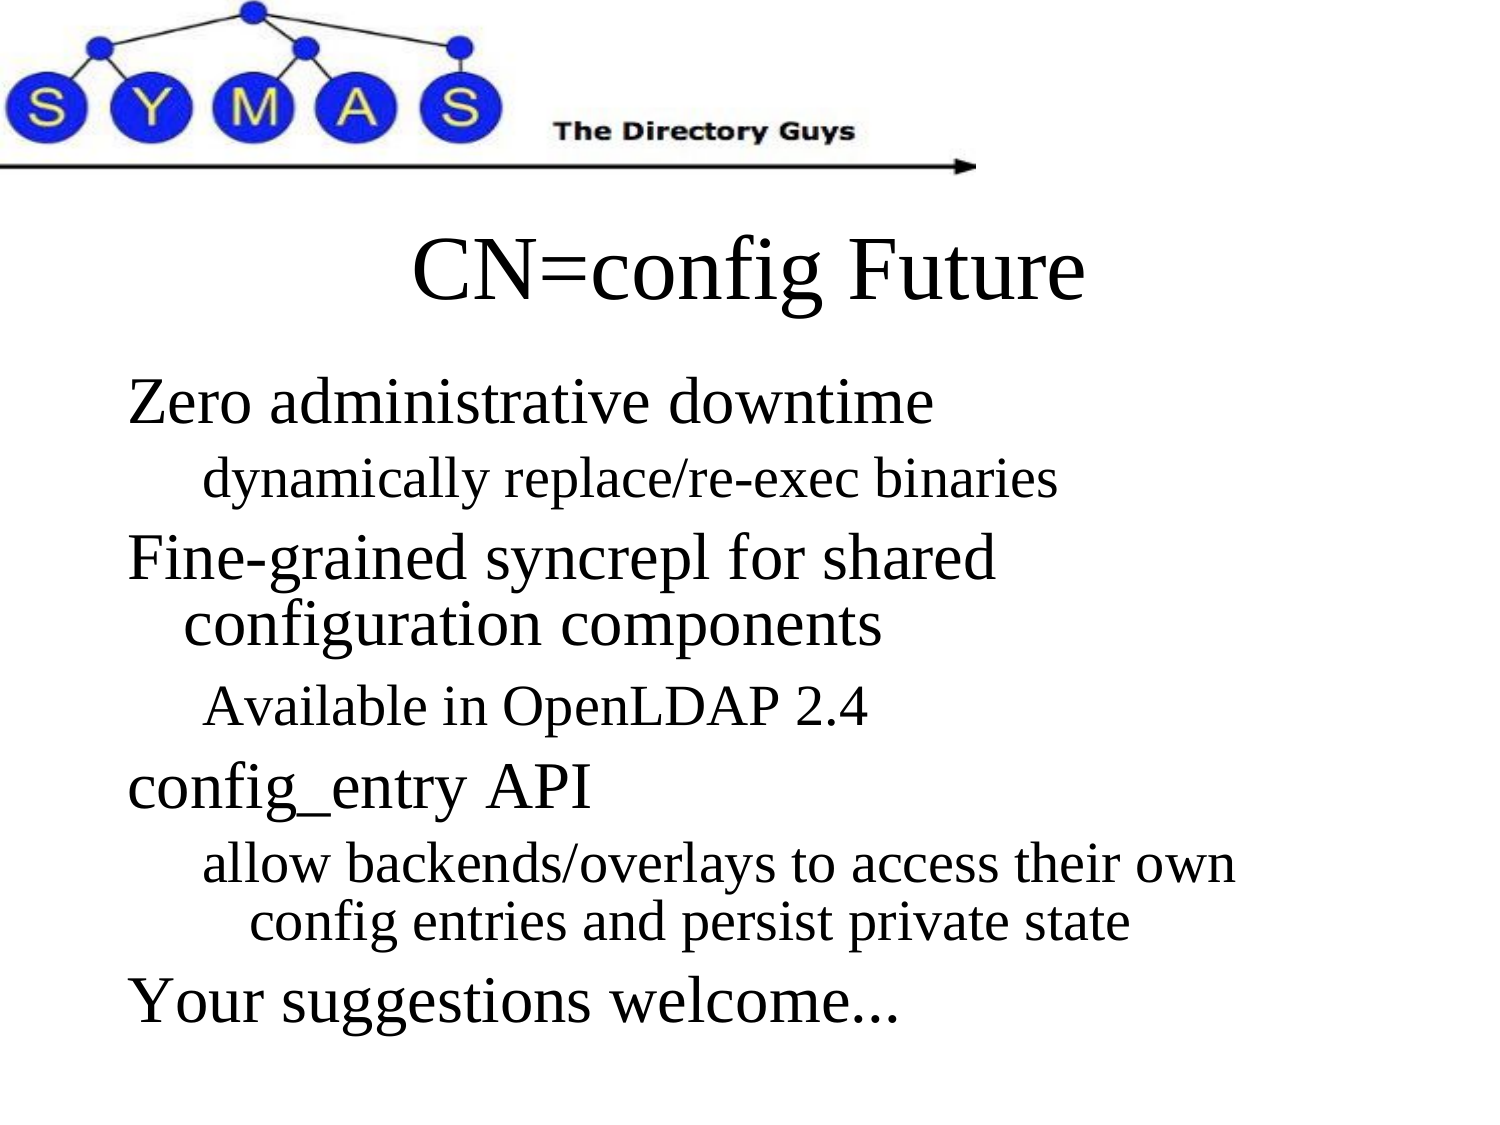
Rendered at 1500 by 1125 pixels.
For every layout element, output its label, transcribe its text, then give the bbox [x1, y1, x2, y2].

list Zero administrative downtime dynamically replace/re-exec binaries Fine-grained syncrepl for shared configuration components Available in OpenLDAP 2.4 config_entry API allow backends/overlays to access their own config entries and persist private state Your suggestions welcome... [112, 362, 1388, 1055]
picture [0, 0, 976, 188]
title CN=config Future [112, 187, 1388, 351]
